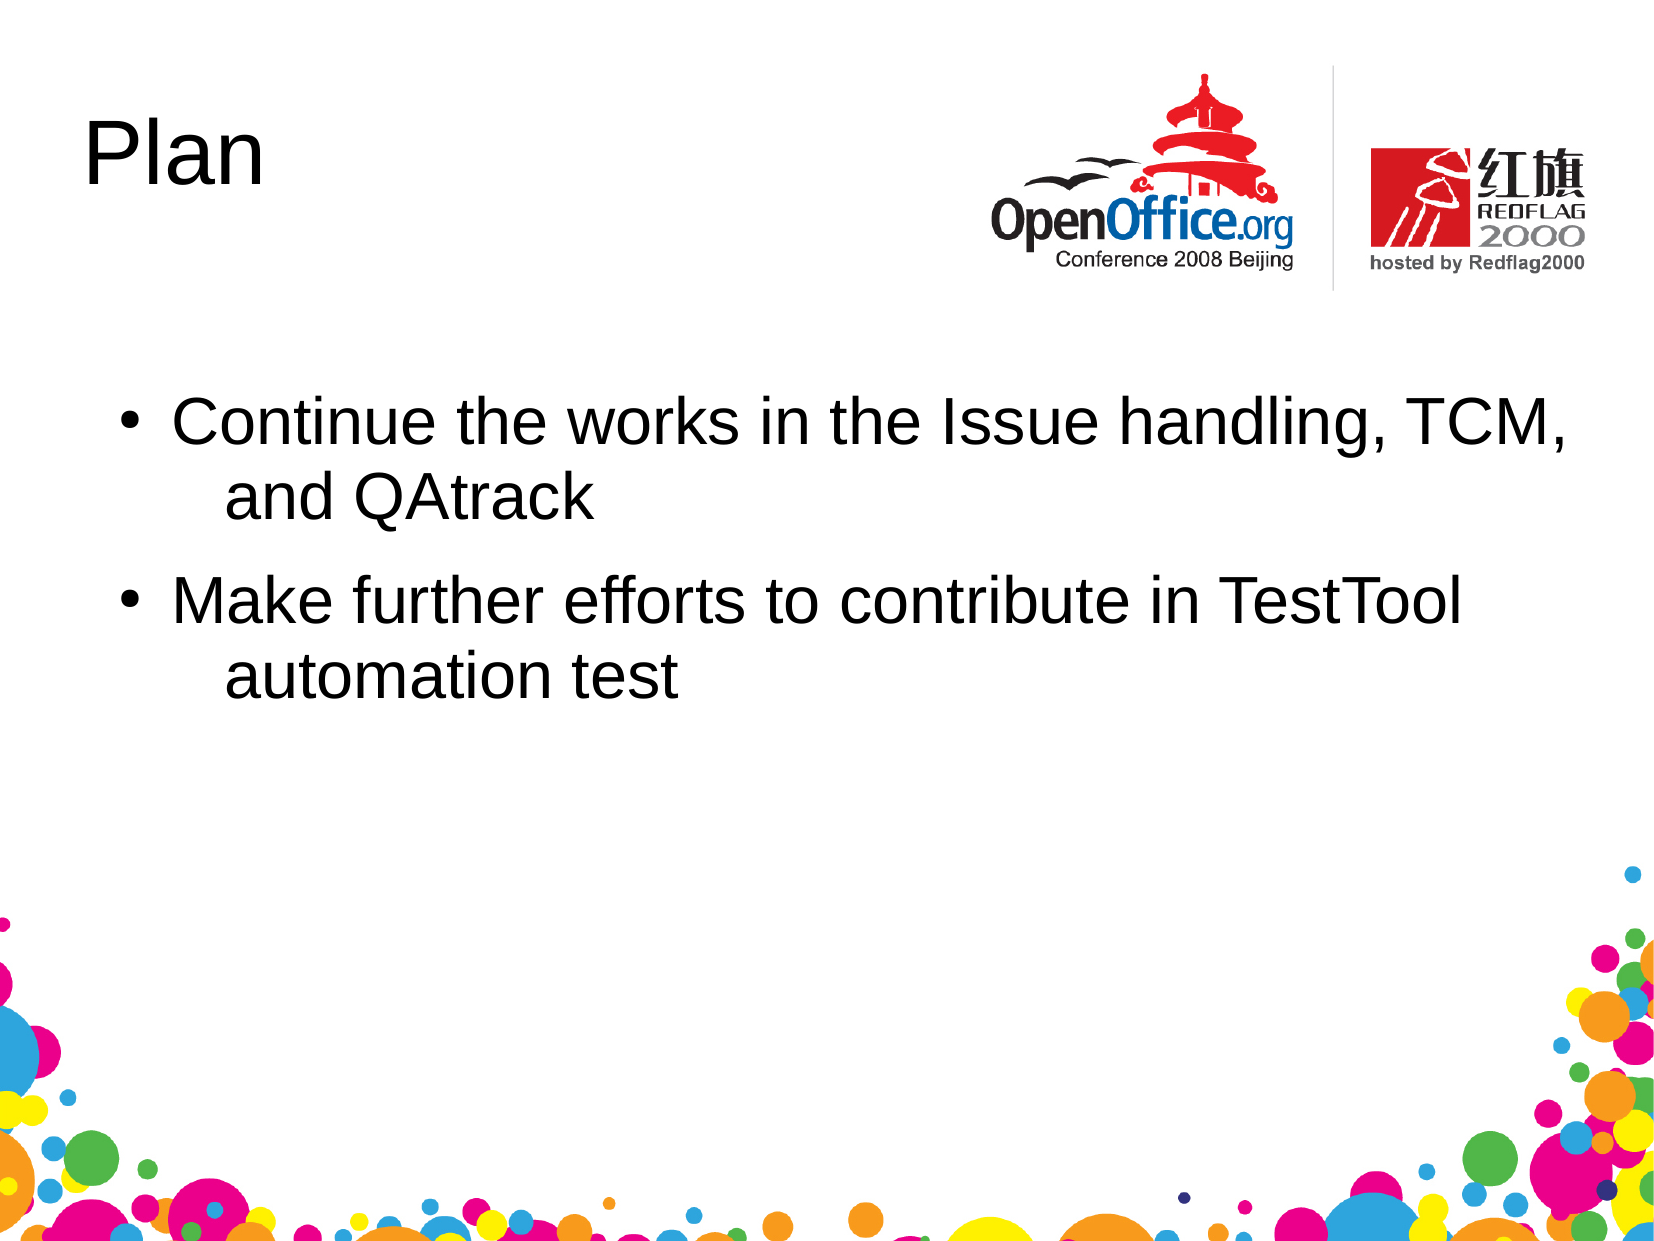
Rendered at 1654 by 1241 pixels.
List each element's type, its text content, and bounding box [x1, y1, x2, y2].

title Plan [82, 49, 1571, 257]
picture [0, 0, 1654, 1241]
list Continue the works in the Issue handling, TCM, and QAtrack Make further efforts to contribute in TestTool automation test [82, 383, 1571, 1094]
